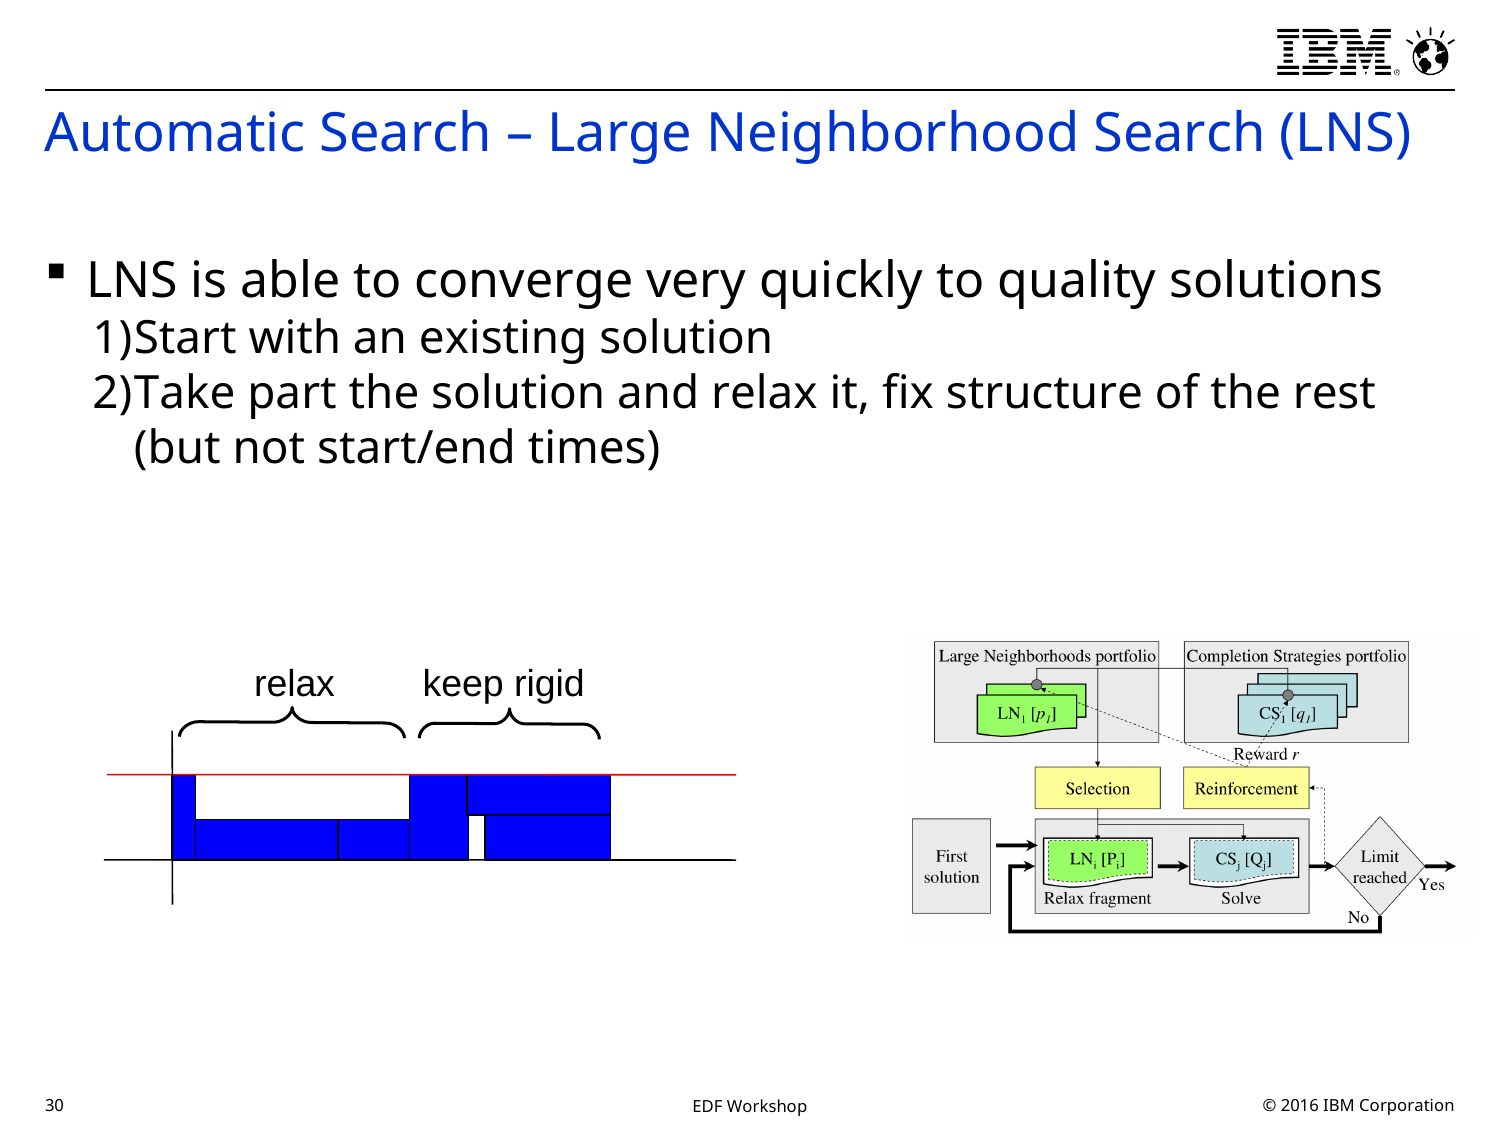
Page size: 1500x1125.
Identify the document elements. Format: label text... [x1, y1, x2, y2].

text_box relax [239, 651, 351, 712]
list LNS is able to converge very quickly to quality solutions Start with an existing solution Take part the solution and relax it, fix structure of the rest (but not start/end times) [29, 239, 1455, 1066]
text_box [174, 776, 611, 859]
title Automatic Search – Large Neighborhood Search (LNS) [29, 97, 1455, 203]
text_box keep rigid [407, 651, 600, 712]
picture [1260, 10, 1468, 90]
picture [903, 630, 1474, 940]
